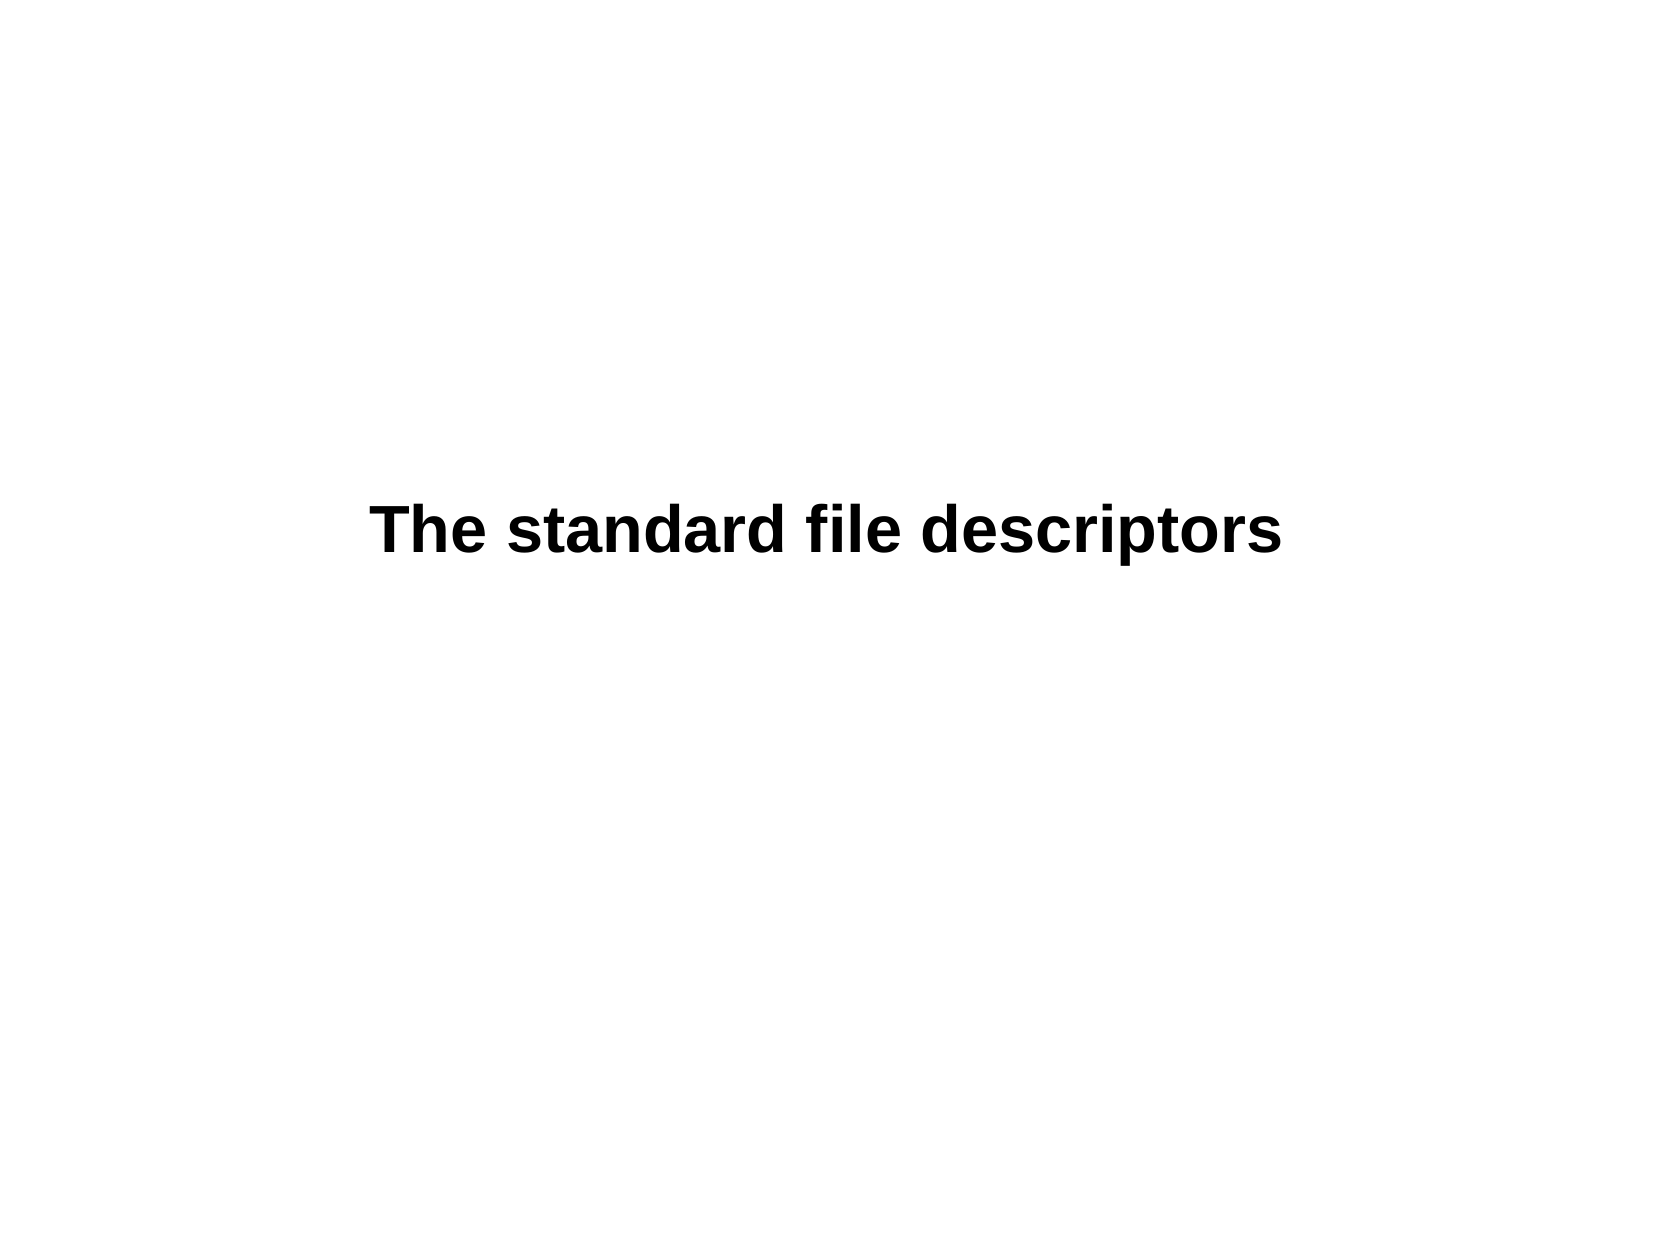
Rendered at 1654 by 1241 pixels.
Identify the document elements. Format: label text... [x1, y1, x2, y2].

subtitle The standard file descriptors [82, 49, 1571, 1010]
